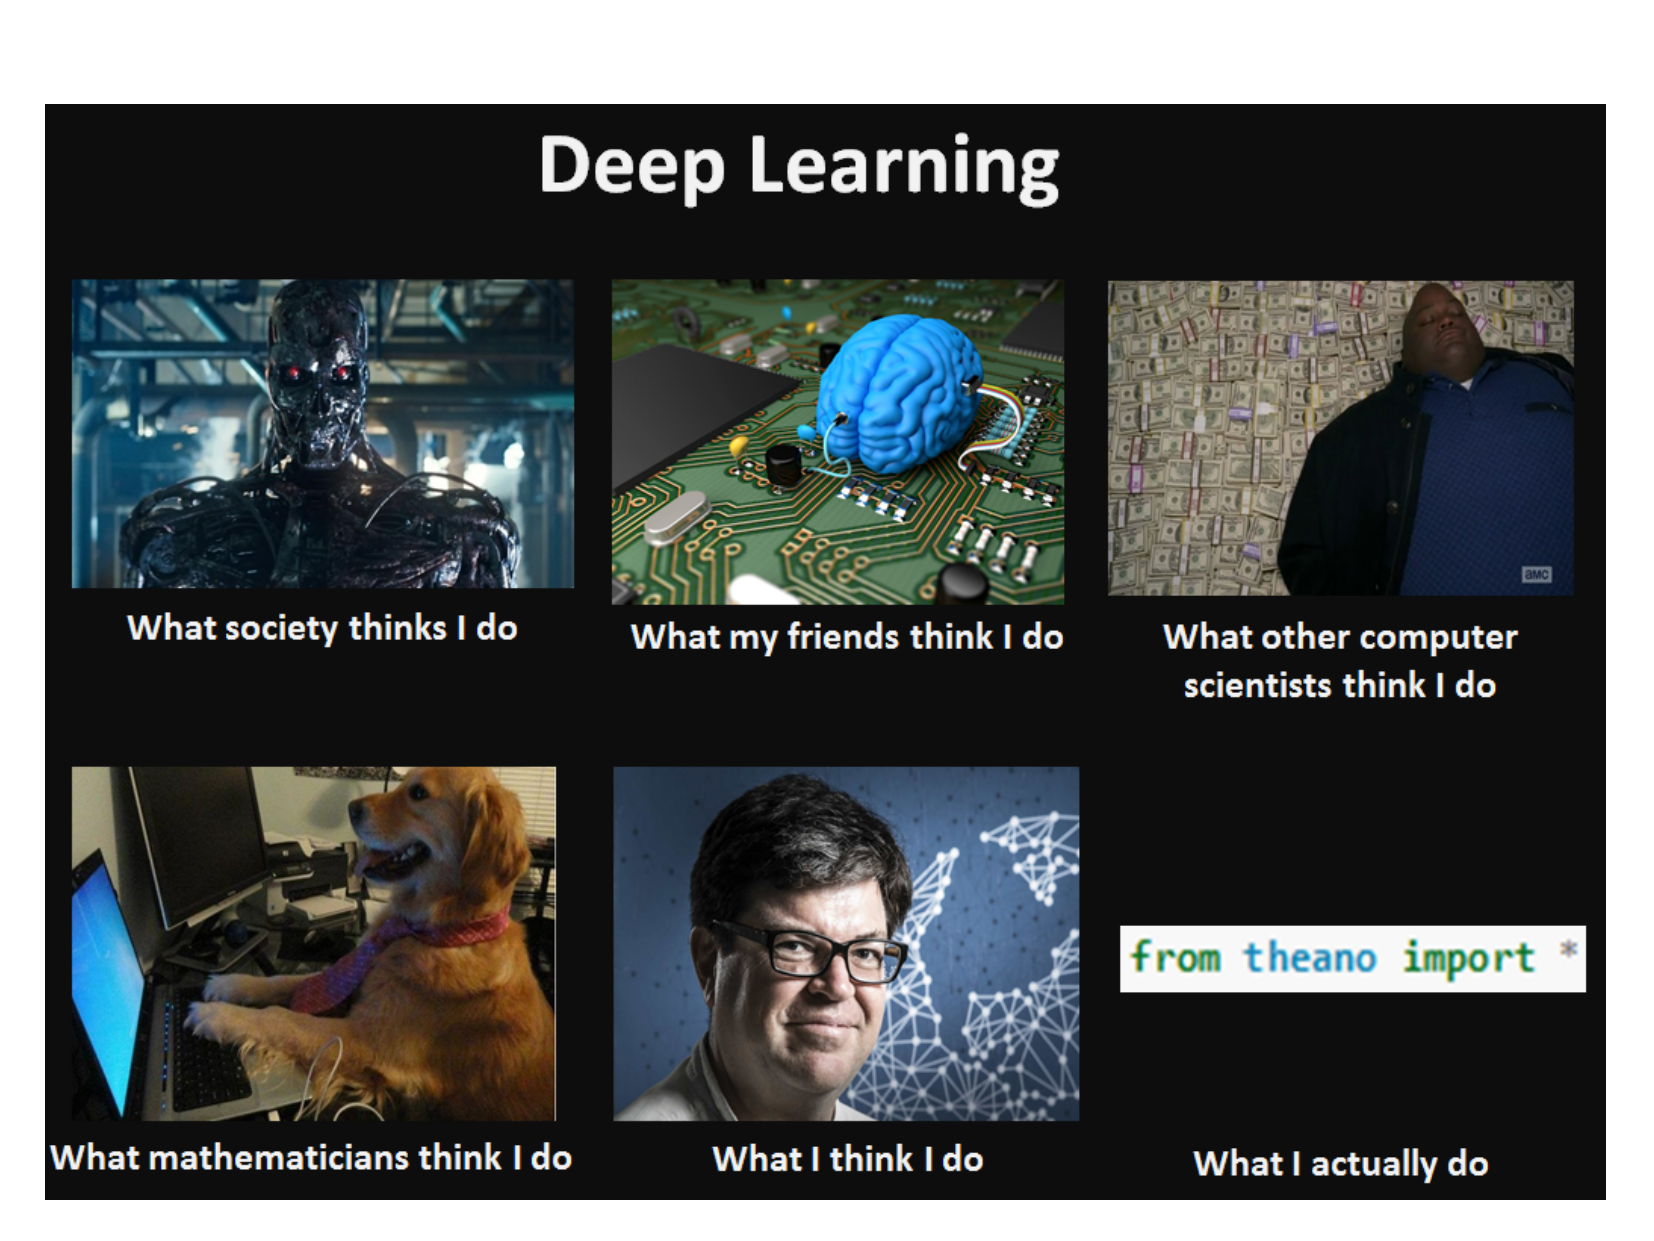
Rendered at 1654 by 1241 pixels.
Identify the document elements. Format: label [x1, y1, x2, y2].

picture [45, 104, 1606, 1201]
